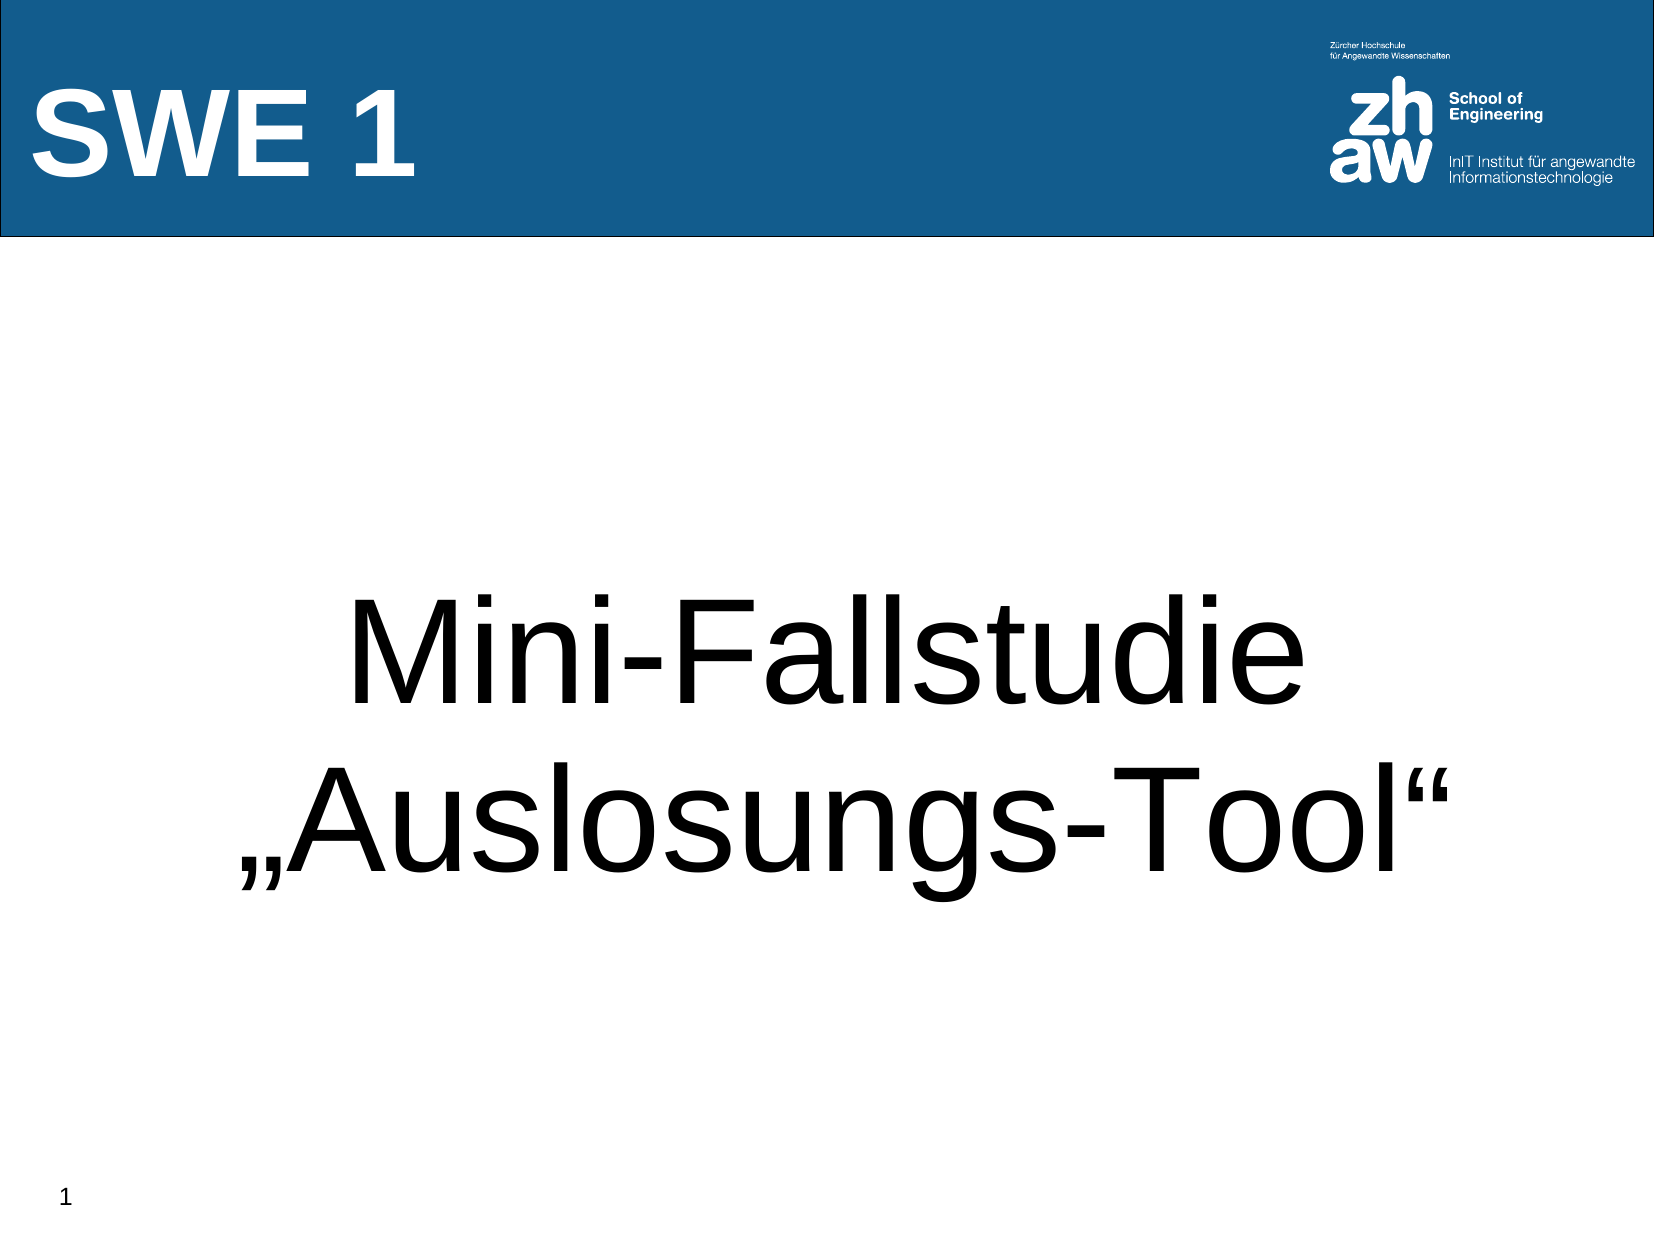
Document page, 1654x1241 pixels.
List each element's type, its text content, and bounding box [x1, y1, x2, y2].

text_box Mini-Fallstudie „Auslosungs-Tool“ [121, 344, 1534, 1127]
title SWE 1 [29, 29, 1442, 237]
